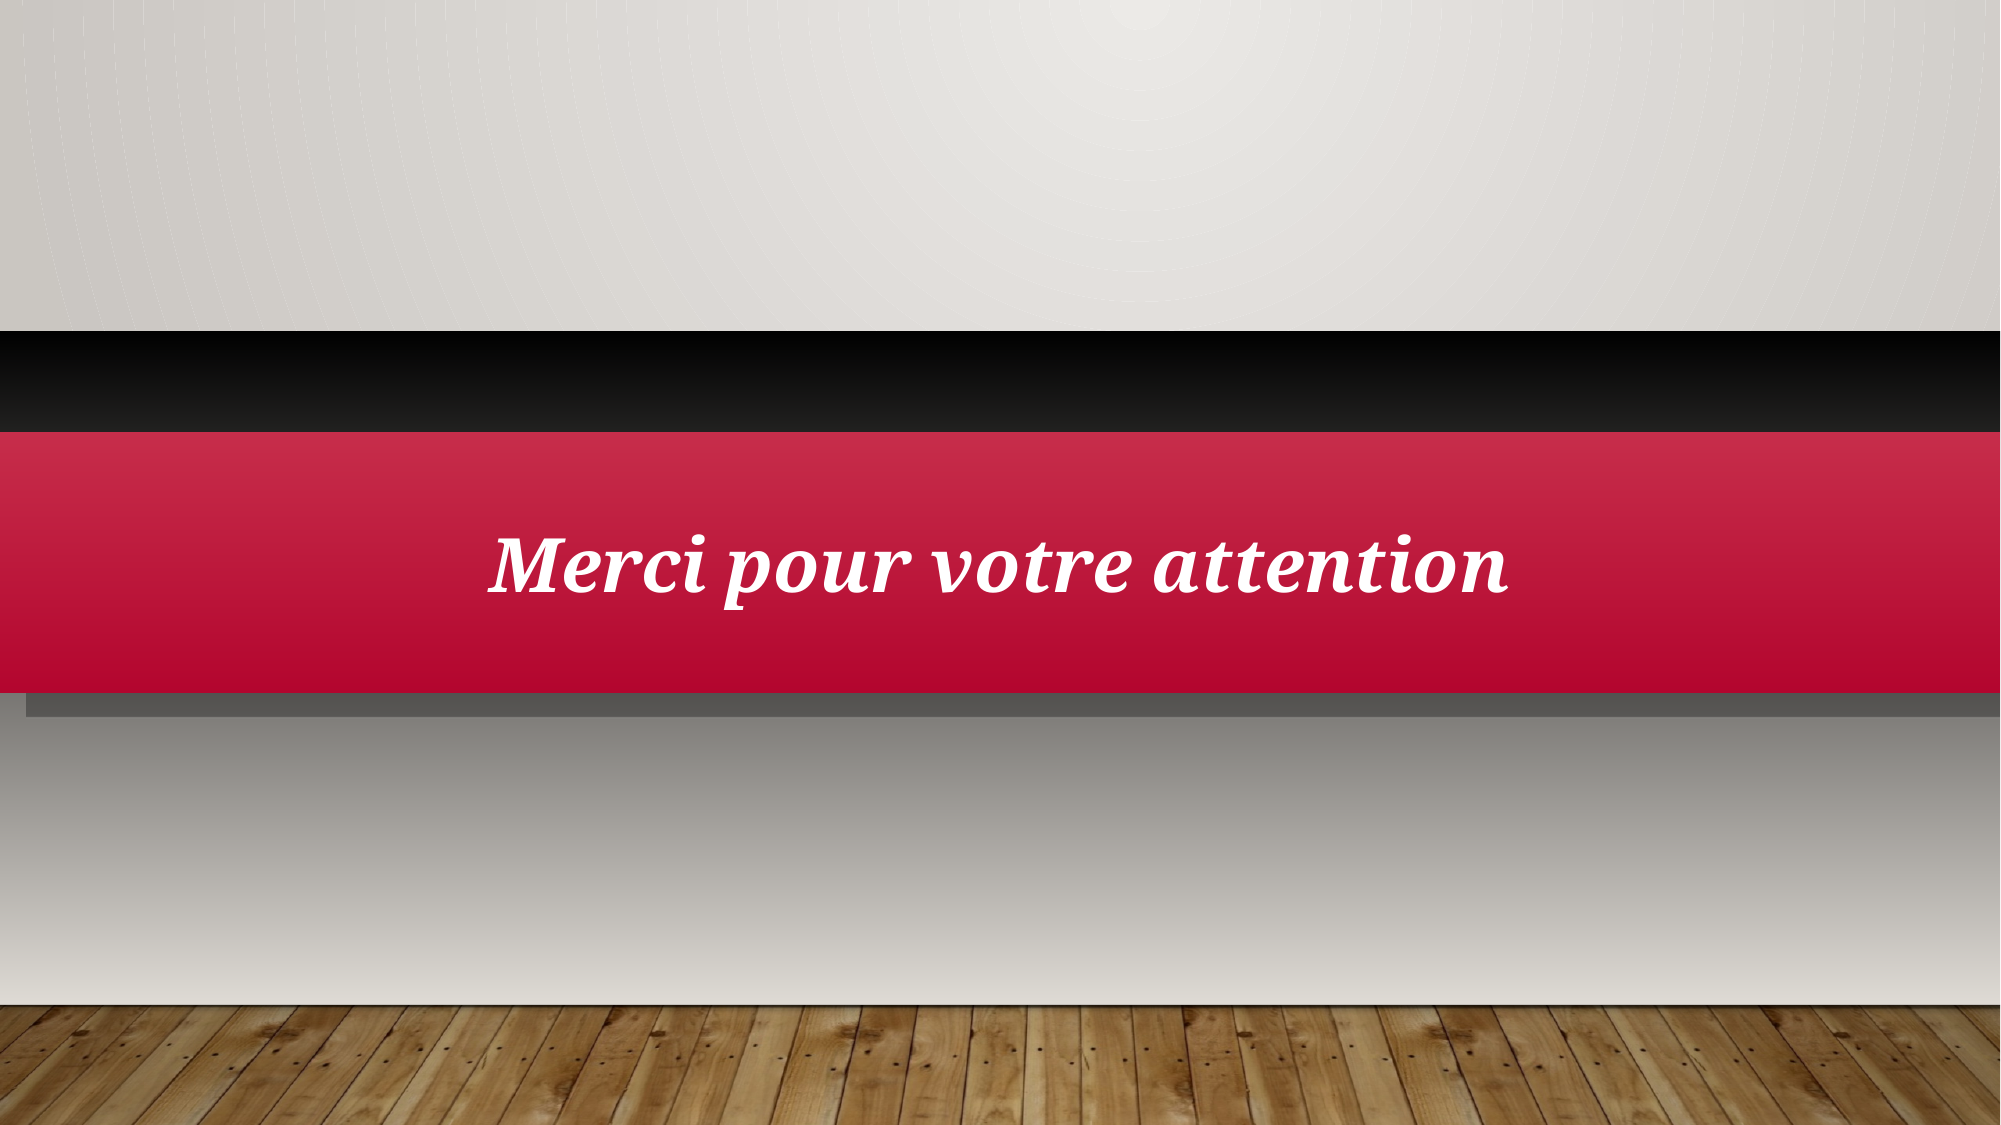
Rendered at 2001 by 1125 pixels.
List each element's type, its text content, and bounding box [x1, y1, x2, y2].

text_box Merci pour votre attention [0, 433, 2000, 692]
